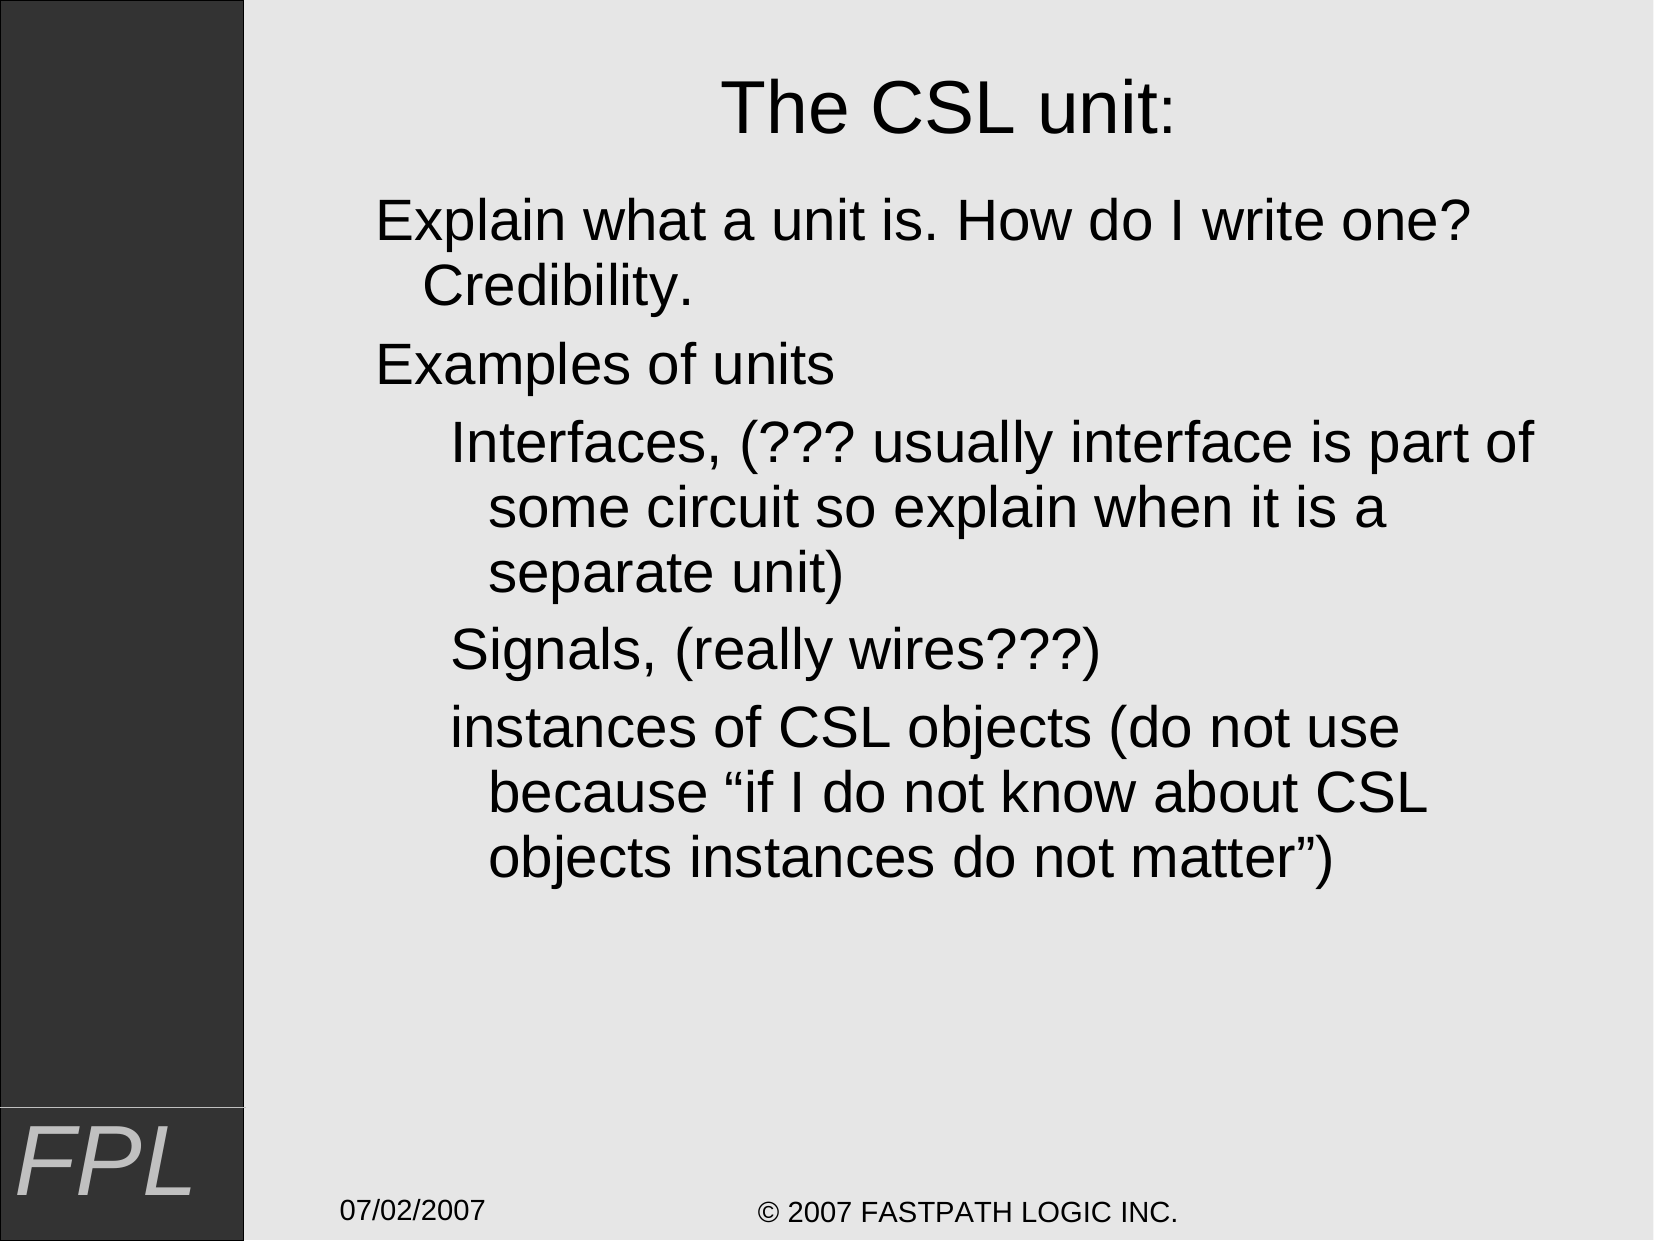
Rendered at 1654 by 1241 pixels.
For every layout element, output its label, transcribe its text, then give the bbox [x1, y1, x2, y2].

title The CSL unit: [397, 0, 1501, 187]
list Explain what a unit is. How do I write one? Credibility. Examples of units Interfaces, (??? usually interface is part of some circuit so explain when it is a separate unit) Signals, (really wires???) instances of CSL objects (do not use because “if I do not know about CSL objects instances do not matter”) [300, 187, 1613, 1105]
